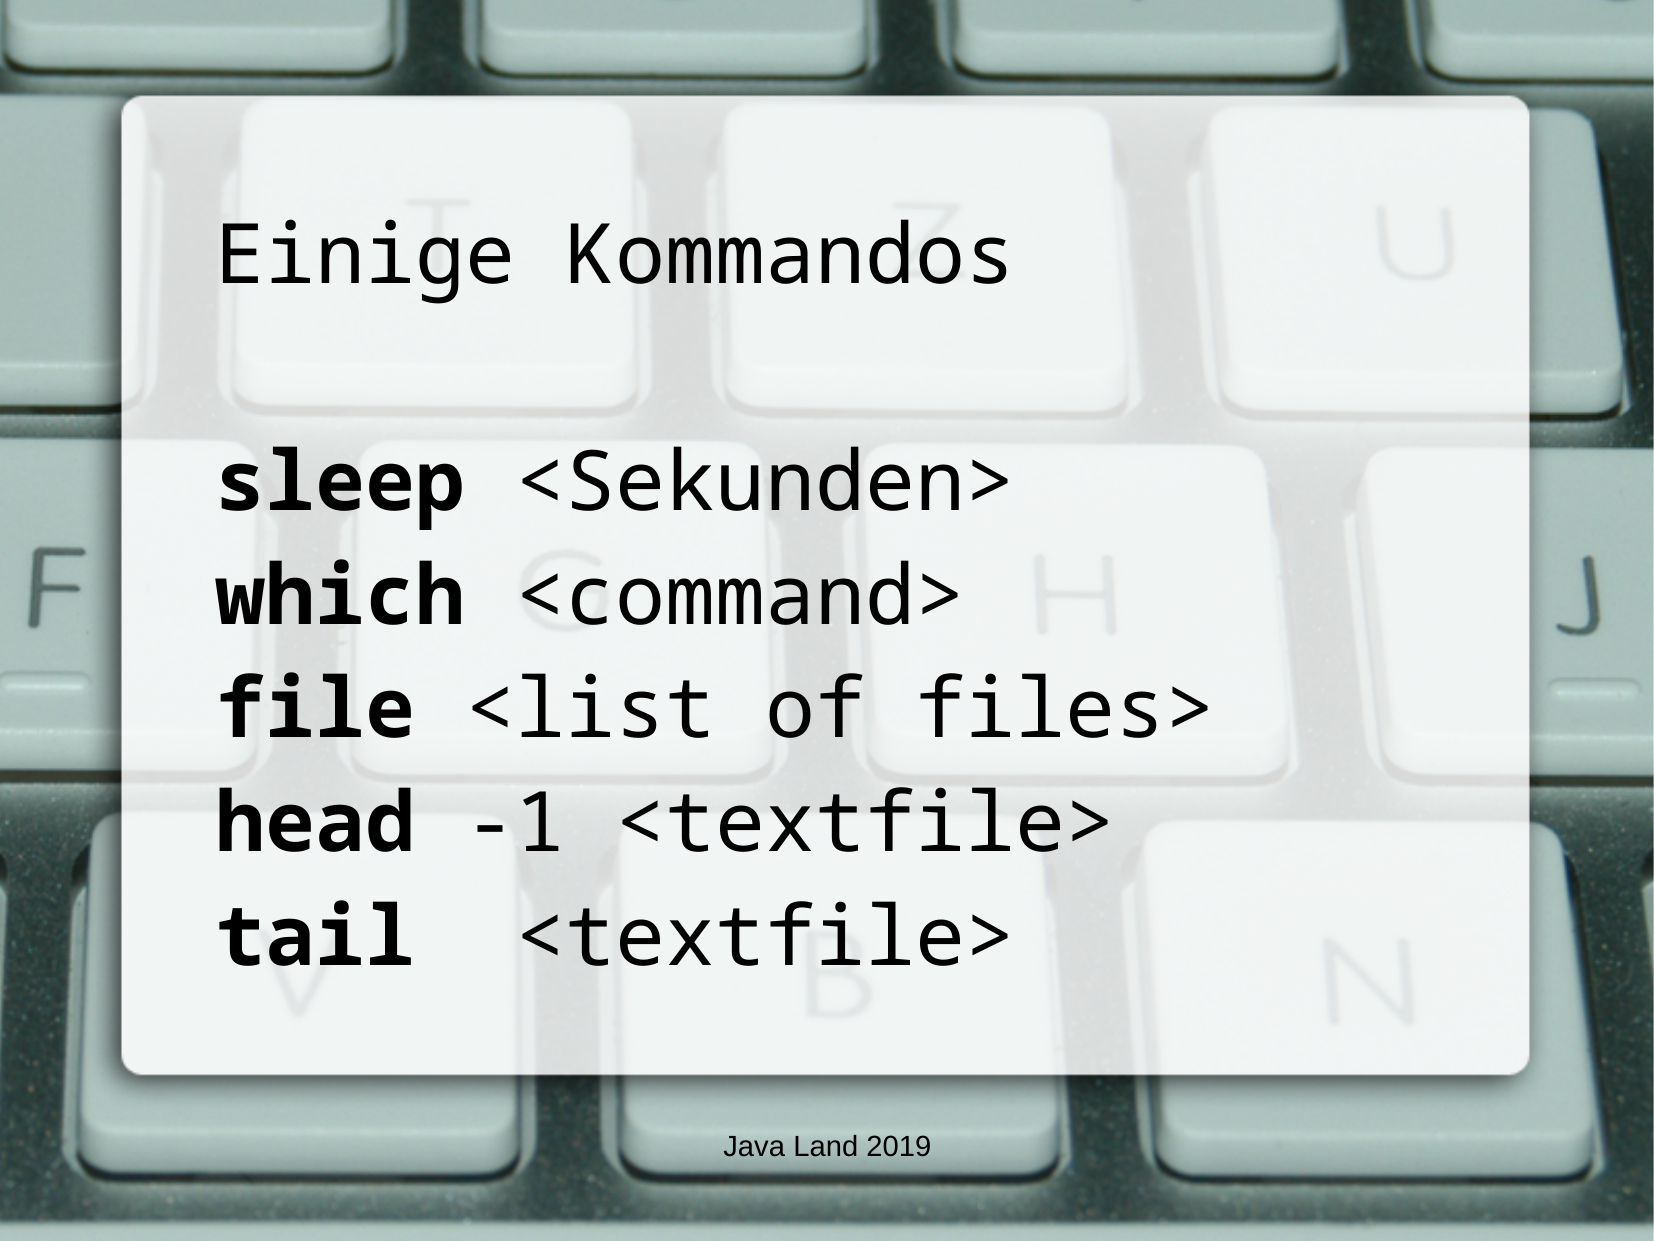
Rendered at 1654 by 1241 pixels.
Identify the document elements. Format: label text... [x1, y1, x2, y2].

text_box Einige Kommandos sleep <Sekunden> which <command> file <list of files> head -1 <textfile> tail <textfile> [215, 194, 1426, 974]
title [280, 170, 1436, 934]
picture [0, 0, 1654, 1241]
